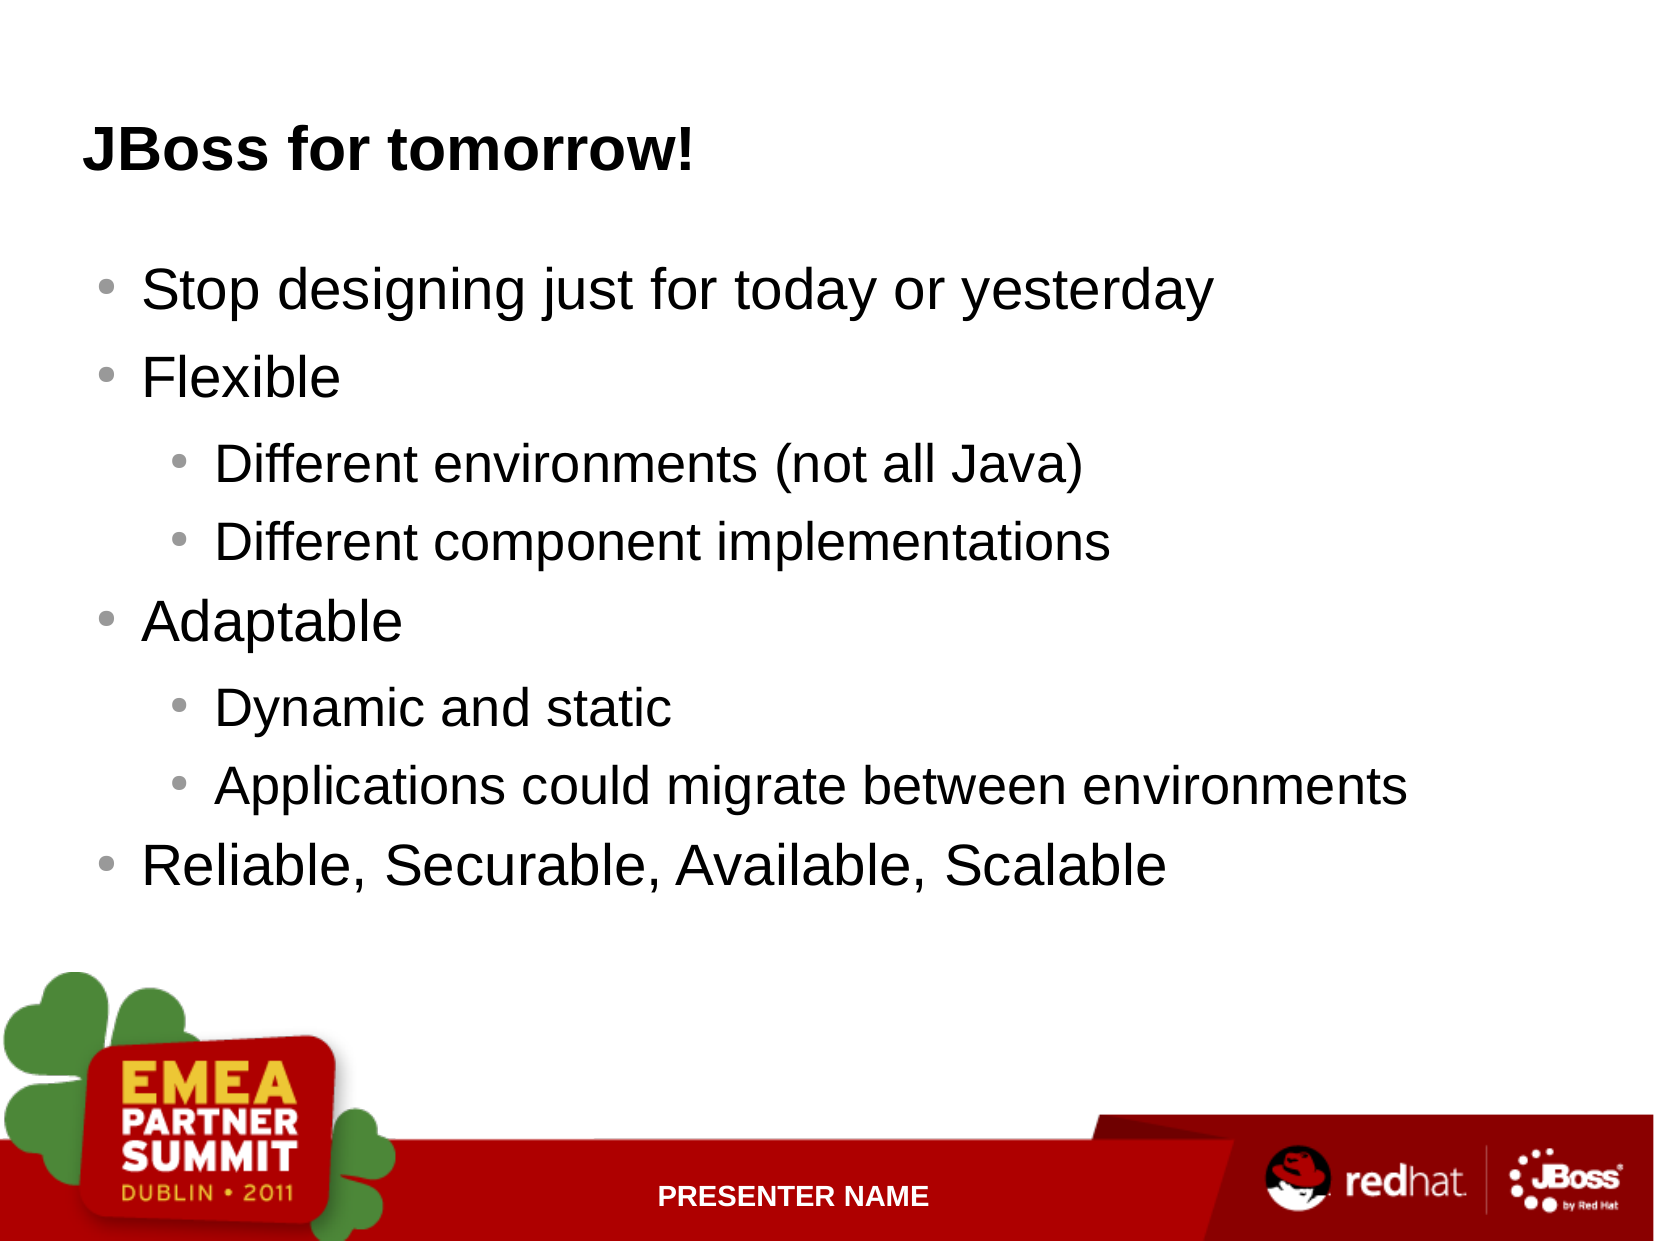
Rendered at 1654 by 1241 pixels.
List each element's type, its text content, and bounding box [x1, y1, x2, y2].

picture [0, 972, 1654, 1241]
title JBoss for tomorrow! [82, 62, 1571, 236]
list Stop designing just for today or yesterday Flexible Different environments (not all Java) Different component implementations Adaptable Dynamic and static Applications could migrate between environments Reliable, Securable, Available, Scalable [80, 262, 1570, 1042]
